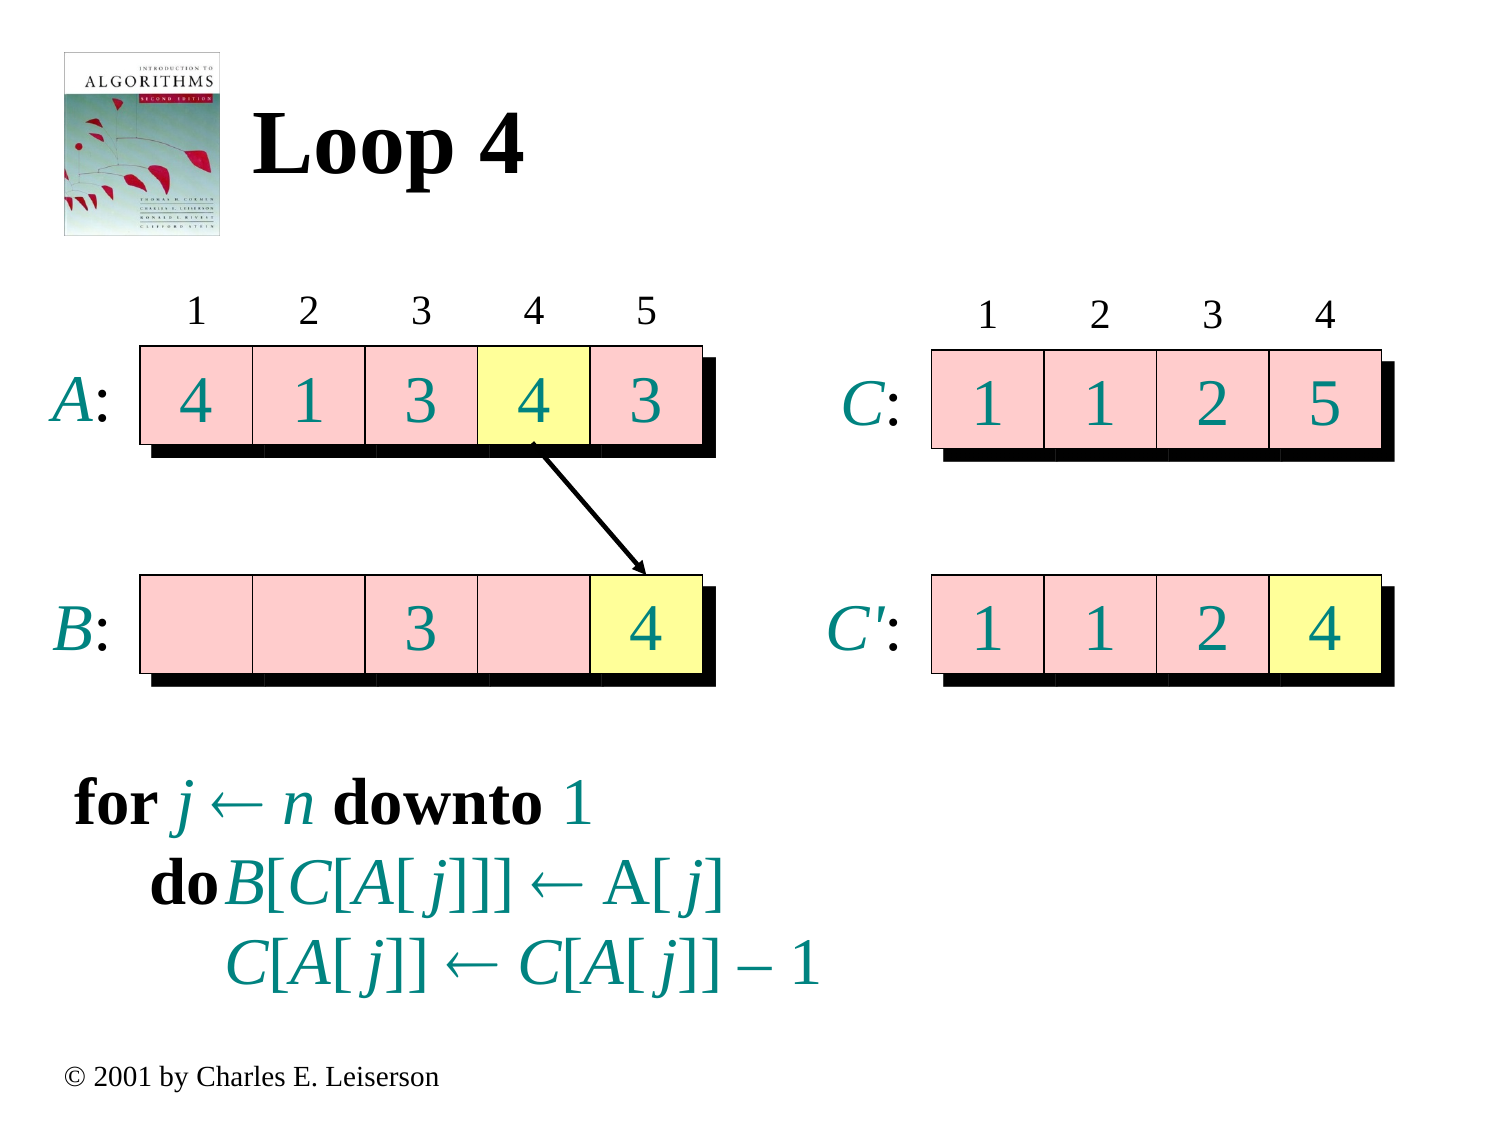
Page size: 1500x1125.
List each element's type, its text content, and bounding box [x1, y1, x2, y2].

picture [64, 52, 220, 236]
text_box 3 [396, 275, 447, 341]
text_box 3 [365, 574, 477, 674]
title Loop 4 [237, 49, 1475, 238]
text_box 1 [962, 278, 1014, 345]
text_box 1 [252, 346, 365, 445]
text_box 2 [1156, 349, 1268, 449]
text_box 3 [1187, 278, 1239, 345]
text_box 1 [931, 349, 1043, 449]
text_box A: [37, 347, 127, 444]
text_box 4 [508, 275, 560, 341]
text_box 4 [1268, 574, 1382, 674]
text_box 4 [140, 346, 252, 445]
text_box C': [810, 576, 918, 672]
text_box B: [37, 576, 127, 672]
text_box 3 [365, 346, 477, 445]
text_box 1 [171, 275, 222, 341]
text_box 2 [1156, 574, 1268, 674]
text_box [140, 574, 365, 674]
text_box C: [825, 351, 918, 447]
text_box 4 [477, 346, 590, 445]
text_box 5 [621, 275, 672, 341]
text_box 1 [1043, 349, 1156, 449]
text_box for j  n downto 1 do B[C[A[ j]]]  A[ j] C[A[ j]]  C[A[ j]] – 1 [59, 749, 1441, 1006]
text_box 4 [590, 574, 703, 674]
text_box 1 [931, 574, 1043, 674]
text_box 3 [590, 346, 703, 445]
text_box 5 [1268, 349, 1382, 449]
text_box [477, 574, 590, 674]
text_box 4 [1300, 278, 1351, 345]
text_box 2 [283, 275, 335, 341]
text_box 1 [1043, 574, 1156, 674]
text_box 2 [1075, 278, 1126, 345]
